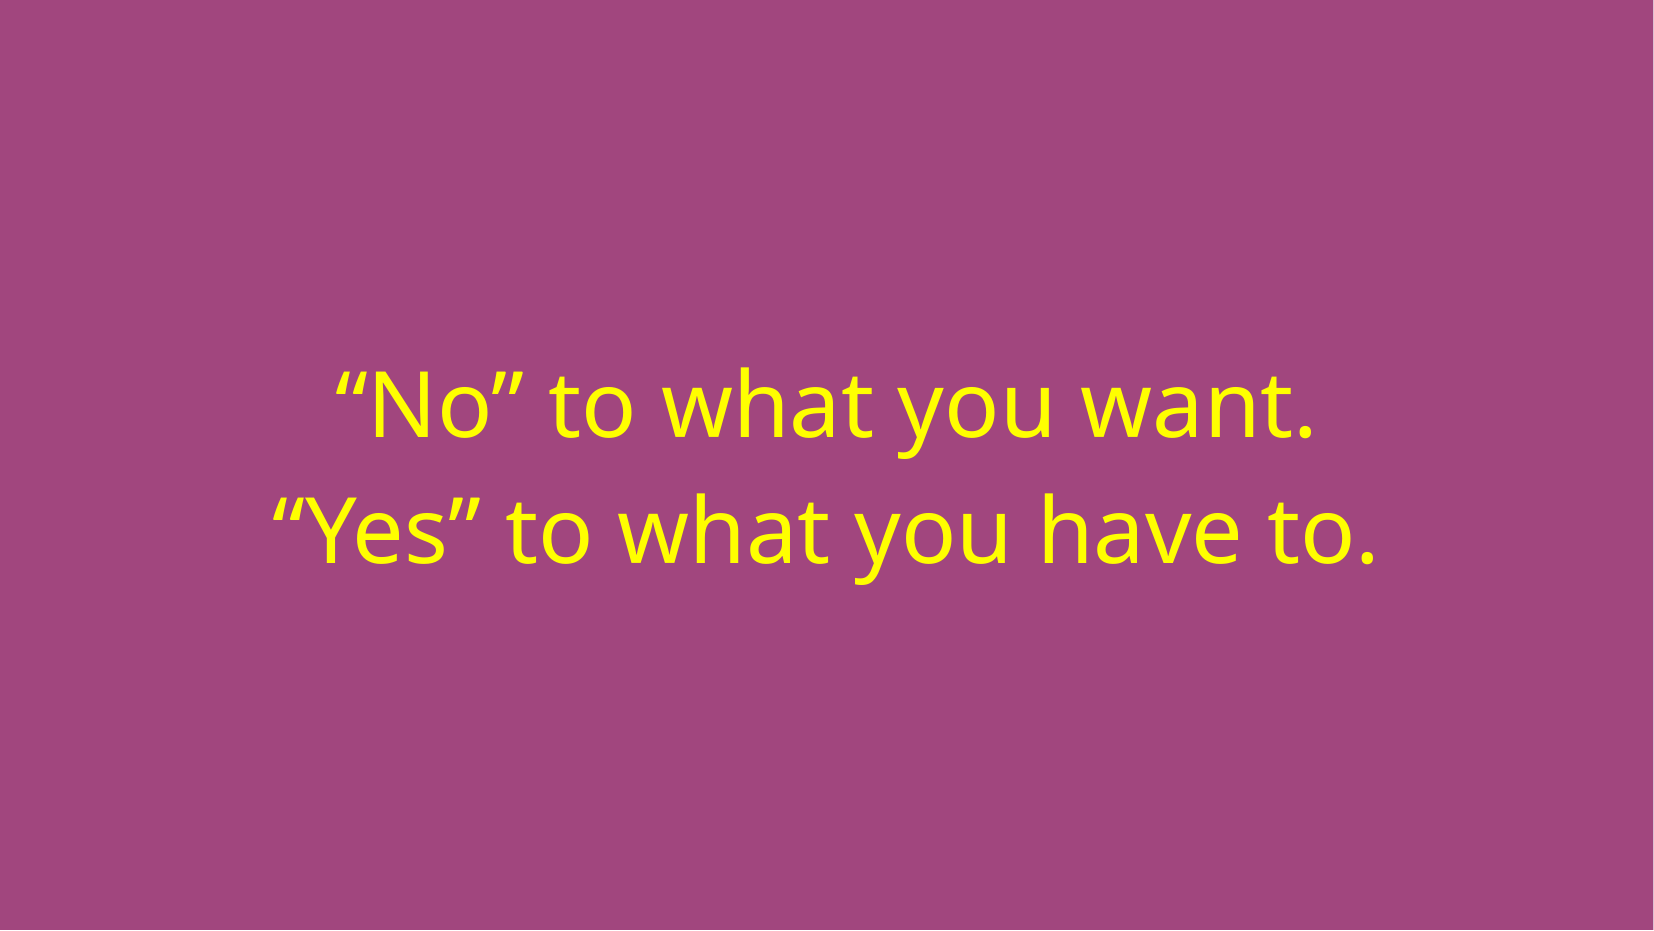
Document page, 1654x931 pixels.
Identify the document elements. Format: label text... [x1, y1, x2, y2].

text_box “No” to what you want. “Yes” to what you have to. [236, 0, 1418, 931]
